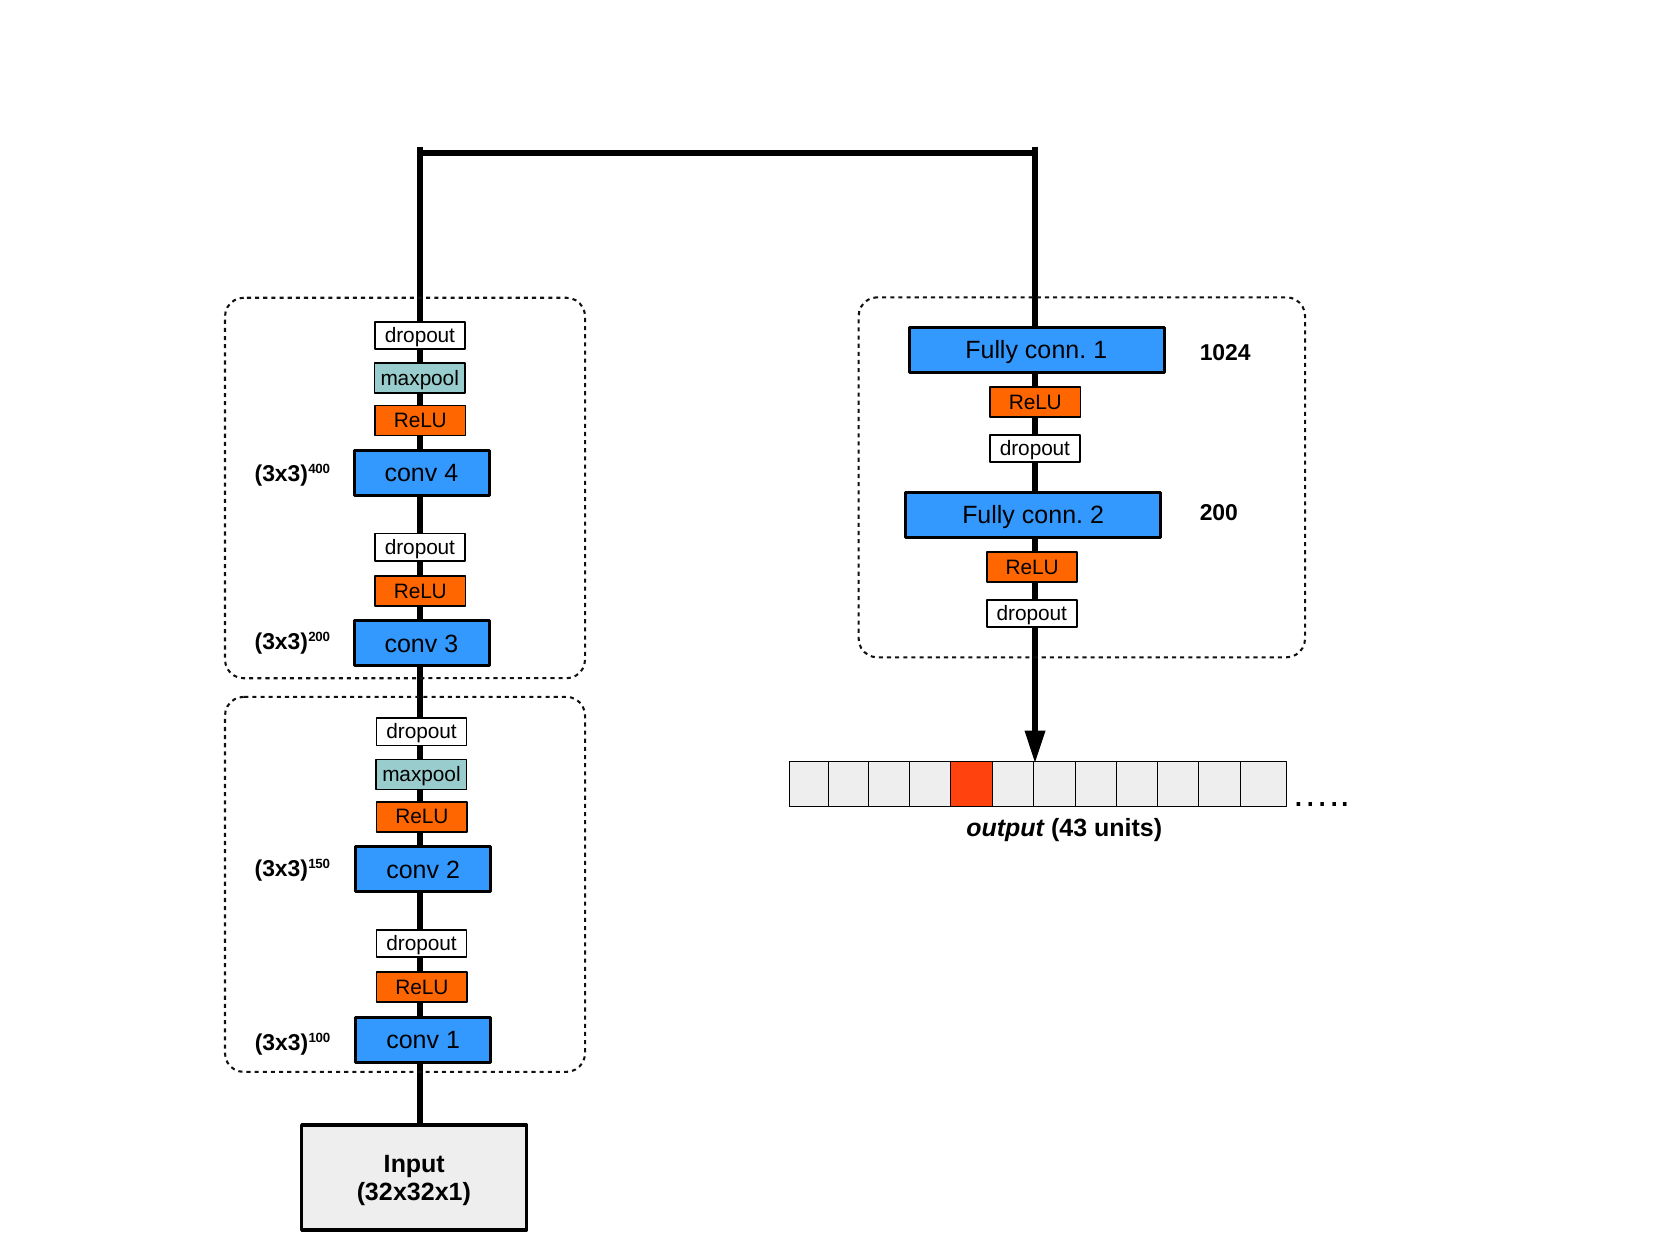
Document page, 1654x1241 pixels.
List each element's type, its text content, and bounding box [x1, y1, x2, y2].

text_box ReLU [990, 387, 1081, 418]
text_box (3x3)400 [239, 453, 346, 494]
text_box ReLU [375, 575, 466, 606]
text_box 1024 [1185, 331, 1266, 373]
text_box dropout [990, 435, 1081, 463]
text_box [789, 761, 1287, 807]
text_box ….. [1276, 765, 1366, 822]
text_box (3x3)150 [239, 847, 346, 889]
text_box (3x3)200 [239, 621, 346, 662]
text_box dropout [986, 600, 1077, 628]
text_box Fully conn. 2 [905, 492, 1161, 538]
text_box (3x3)100 [240, 1021, 346, 1063]
text_box maxpool [376, 759, 467, 790]
text_box conv 1 [355, 1017, 491, 1063]
text_box ReLU [986, 552, 1078, 583]
text_box dropout [375, 321, 466, 350]
text_box ReLU [375, 405, 466, 436]
text_box 200 [1185, 492, 1253, 533]
text_box conv 4 [354, 450, 490, 496]
text_box dropout [376, 718, 467, 746]
text_box ReLU [376, 801, 468, 832]
text_box maxpool [374, 363, 466, 394]
text_box Fully conn. 1 [909, 327, 1165, 373]
text_box conv 2 [355, 846, 491, 892]
text_box conv 3 [354, 620, 490, 666]
text_box Input (32x32x1) [301, 1125, 527, 1231]
text_box dropout [375, 533, 466, 561]
text_box output (43 units) [951, 806, 1196, 850]
text_box dropout [376, 930, 467, 958]
text_box ReLU [376, 972, 468, 1003]
